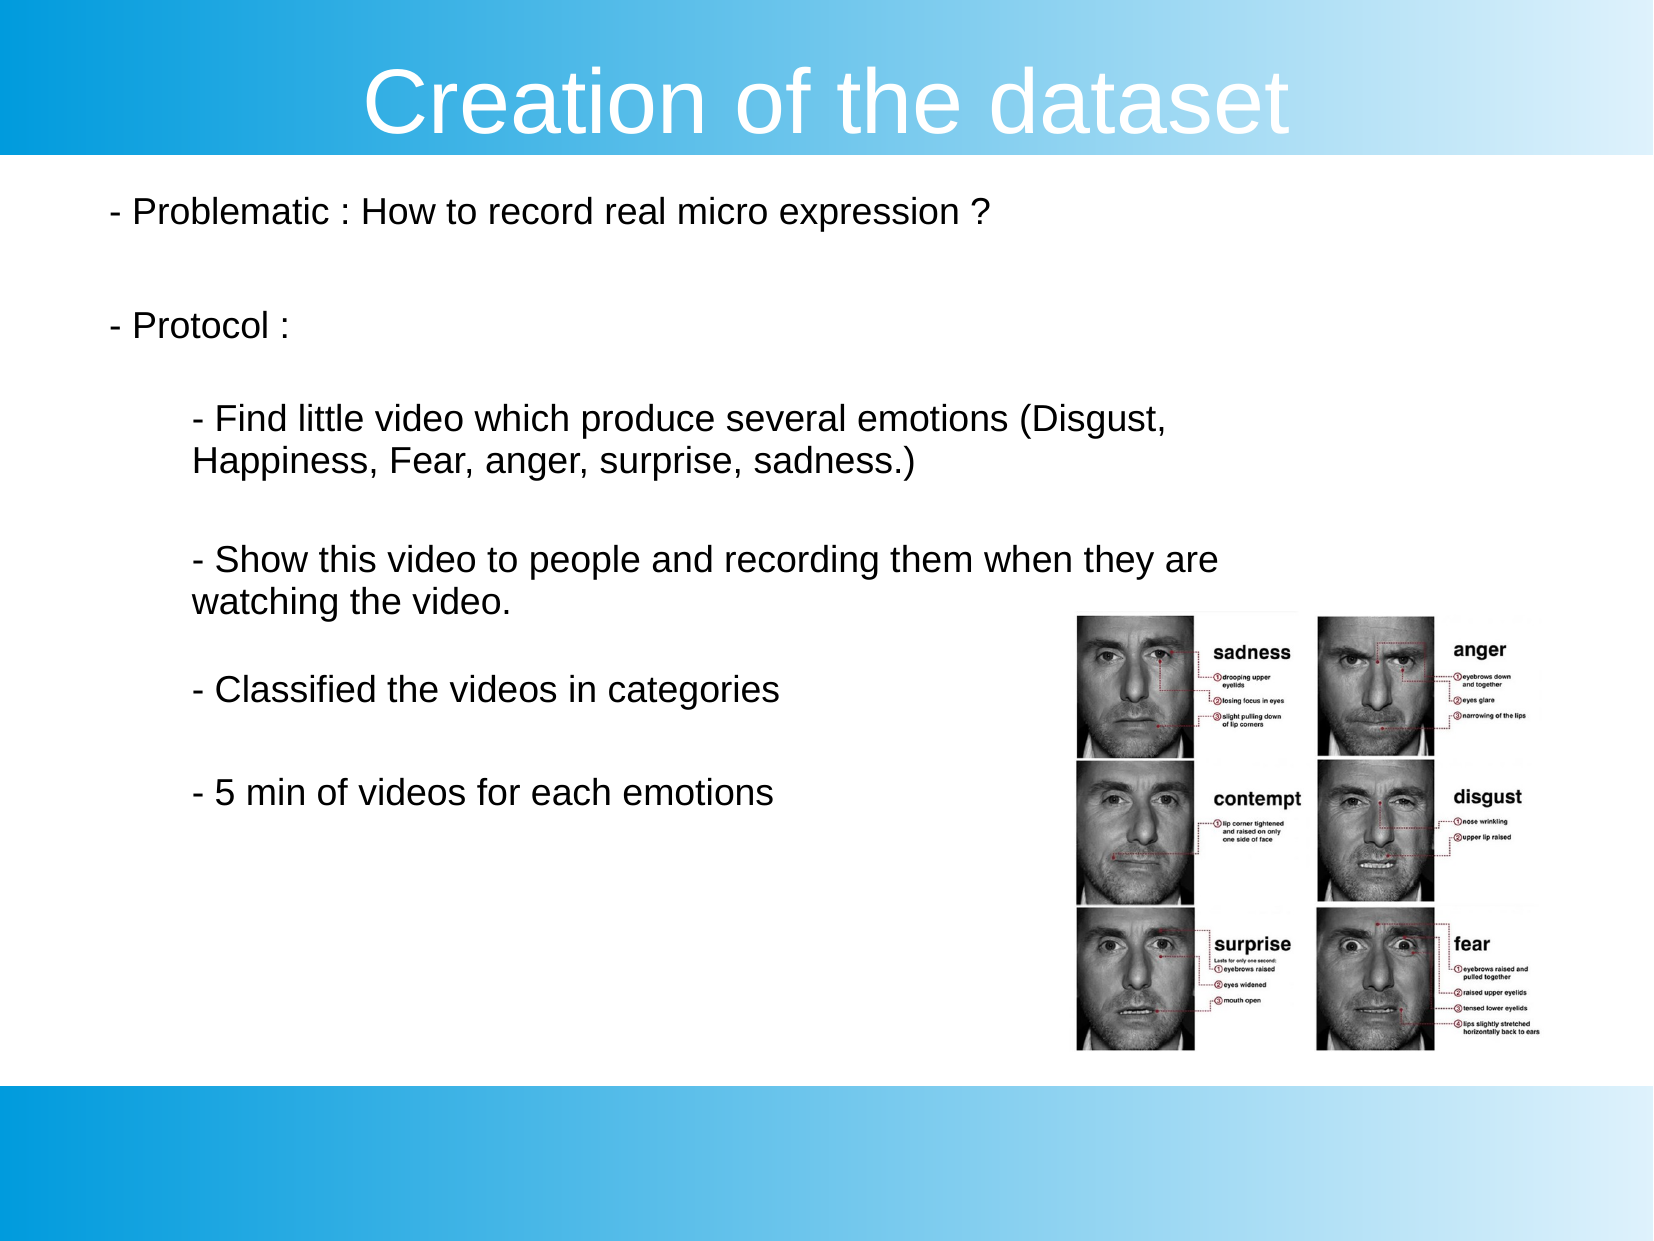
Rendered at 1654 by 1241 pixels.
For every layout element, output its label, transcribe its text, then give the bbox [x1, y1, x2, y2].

text_box - Protocol : [94, 297, 378, 355]
text_box - Problematic : How to record real micro expression ? [94, 182, 1217, 260]
text_box - 5 min of videos for each emotions [177, 764, 1252, 859]
text_box - Classified the videos in categories [177, 661, 1054, 756]
title Creation of the dataset [82, 49, 1571, 155]
picture [1054, 611, 1548, 1052]
text_box - Show this video to people and recording them when they are watching the video. [177, 531, 1252, 631]
text_box - Find little video which produce several emotions (Disgust, Happiness, Fear, anger, surprise, sadness.) [177, 389, 1252, 489]
